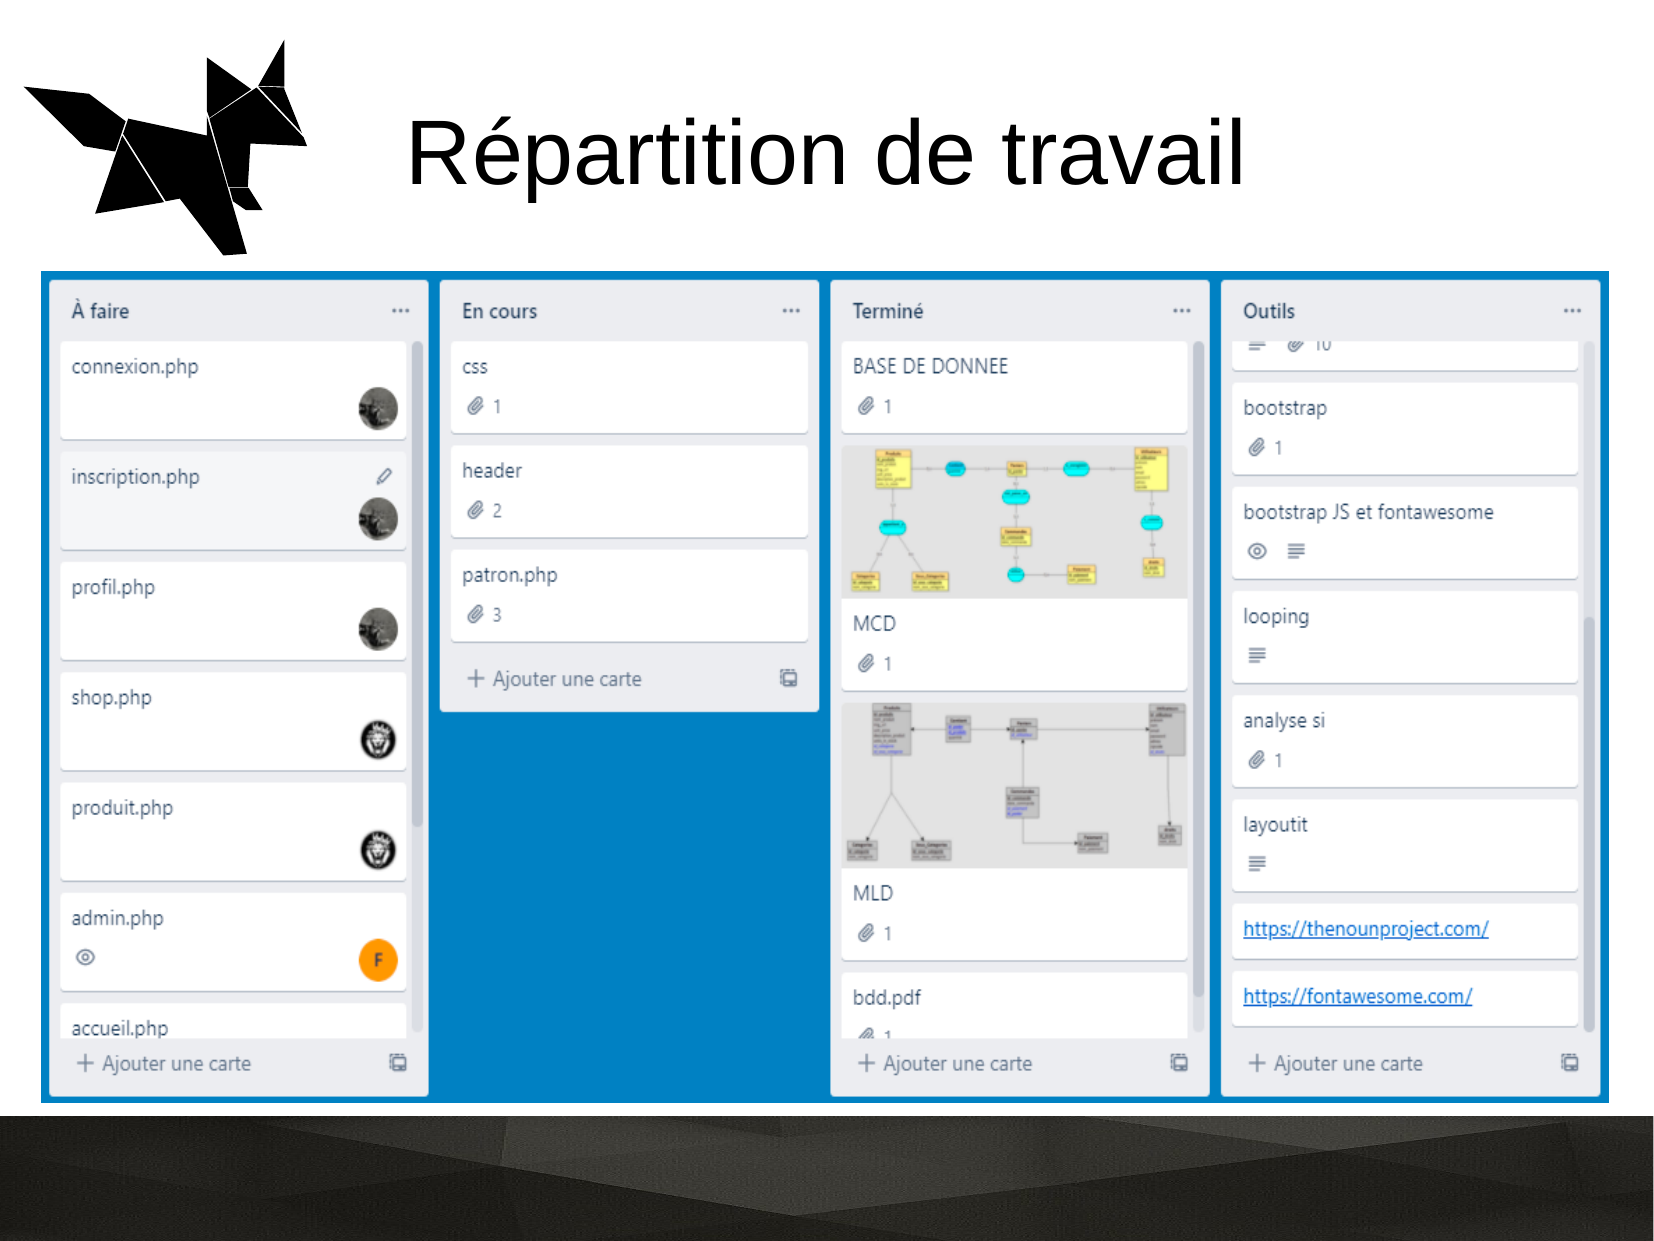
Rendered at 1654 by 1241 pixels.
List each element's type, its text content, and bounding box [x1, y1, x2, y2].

picture [1221, 280, 1600, 1096]
picture [831, 280, 1209, 1096]
picture [0, 1116, 1654, 1241]
picture [440, 280, 819, 712]
picture [50, 280, 428, 1096]
picture [23, 30, 308, 319]
title Répartition de travail [308, 49, 1571, 257]
